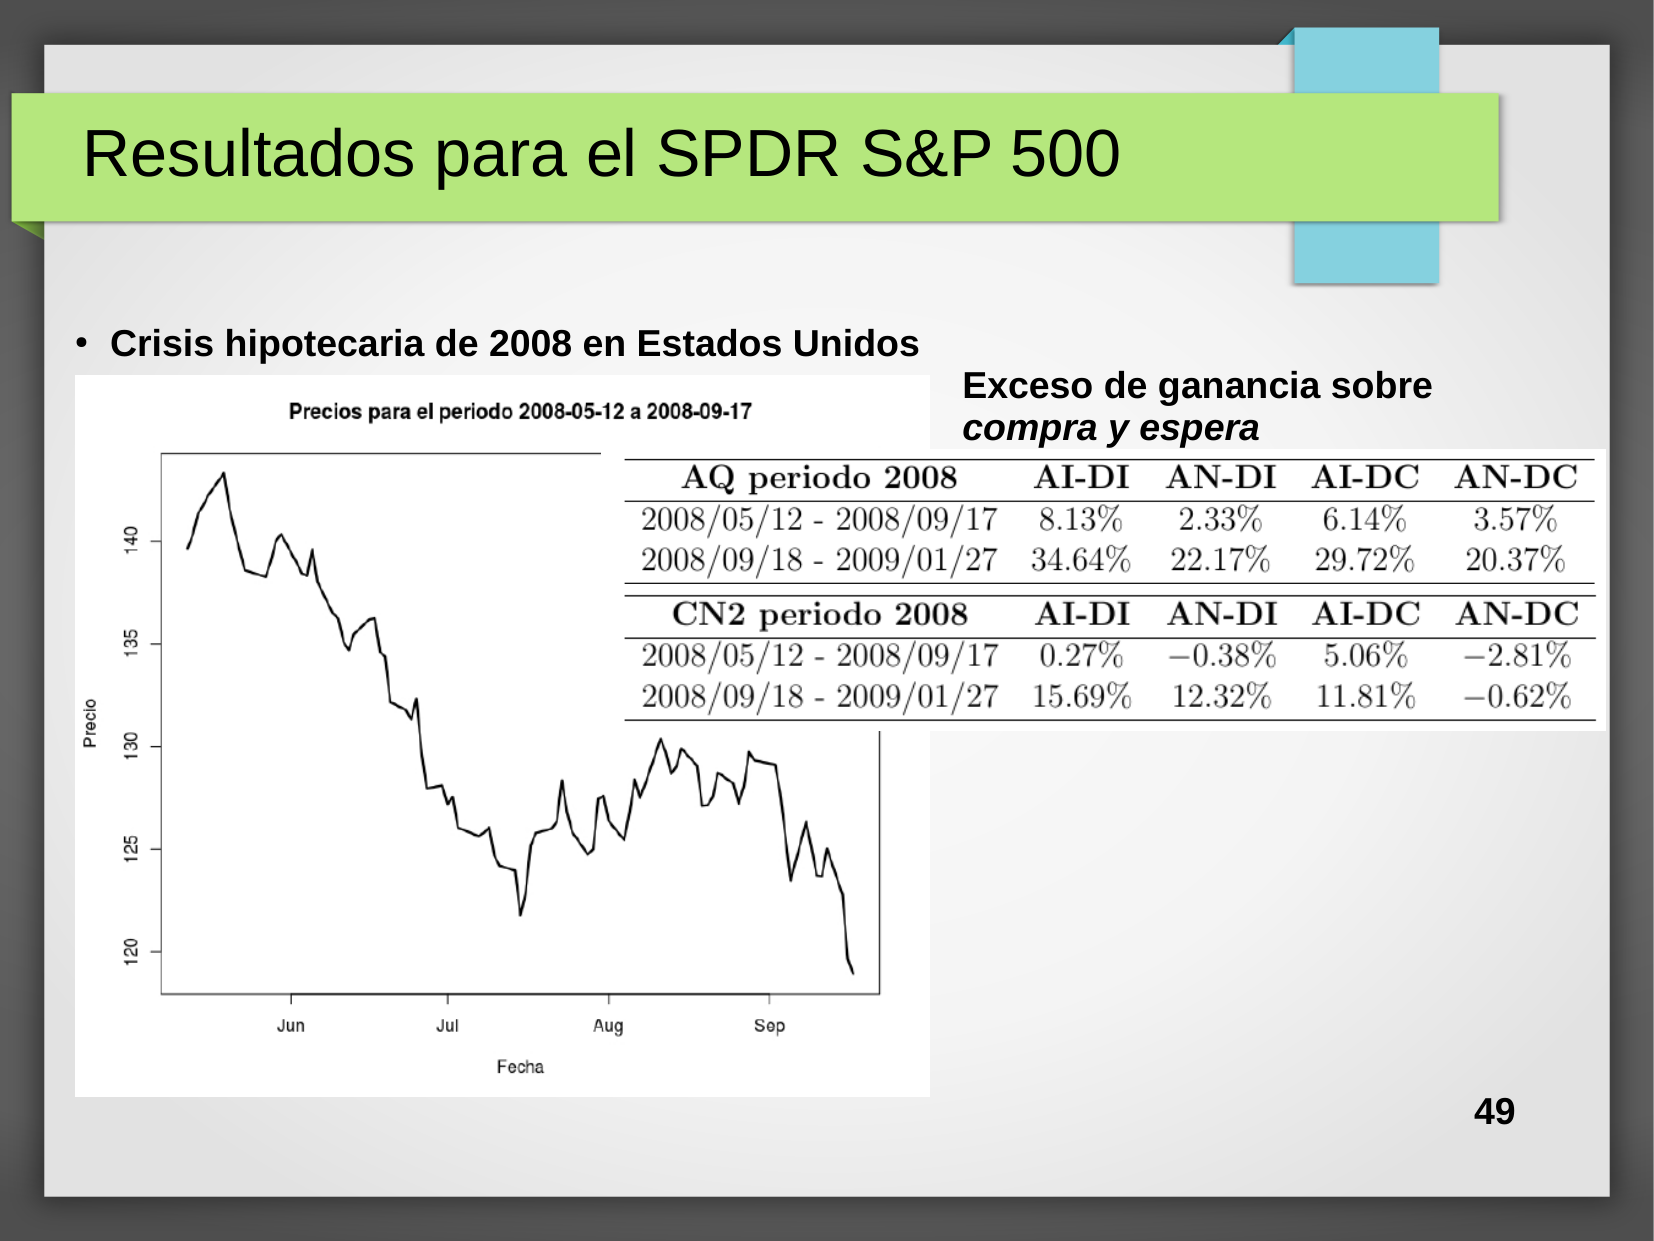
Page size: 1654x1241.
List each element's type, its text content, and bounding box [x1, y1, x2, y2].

text_box Crisis hipotecaria de 2008 en Estados Unidos [60, 315, 1501, 372]
text_box <number> [1459, 1083, 1654, 1154]
text_box Exceso de ganancia sobre compra y espera [947, 357, 1503, 456]
title Resultados para el SPDR S&P 500 [82, 79, 1501, 229]
picture [0, 0, 1654, 1241]
